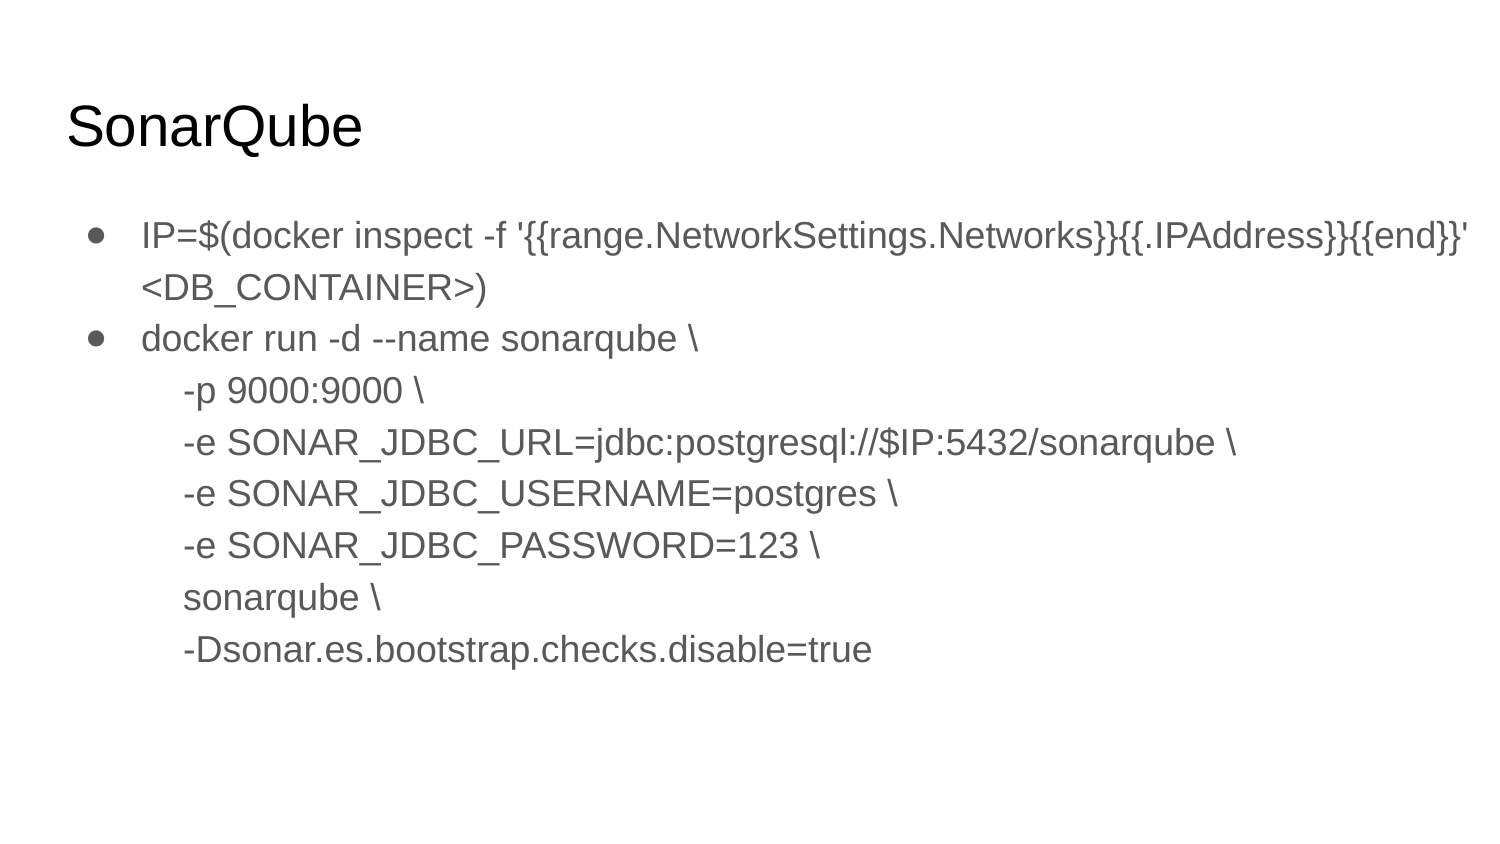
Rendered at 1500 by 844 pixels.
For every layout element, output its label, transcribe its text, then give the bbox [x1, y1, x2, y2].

list IP=$(docker inspect -f '{{range.NetworkSettings.Networks}}{{.IPAddress}}{{end}}' <DB_CONTAINER>) docker run -d --name sonarqube \ -p 9000:9000 \ -e SONAR_JDBC_URL=jdbc:postgresql://$IP:5432/sonarqube \ -e SONAR_JDBC_USERNAME=postgres \ -e SONAR_JDBC_PASSWORD=123 \ sonarqube \ -Dsonar.es.bootstrap.checks.disable=true [51, 189, 1489, 750]
title SonarQube [51, 72, 1449, 167]
